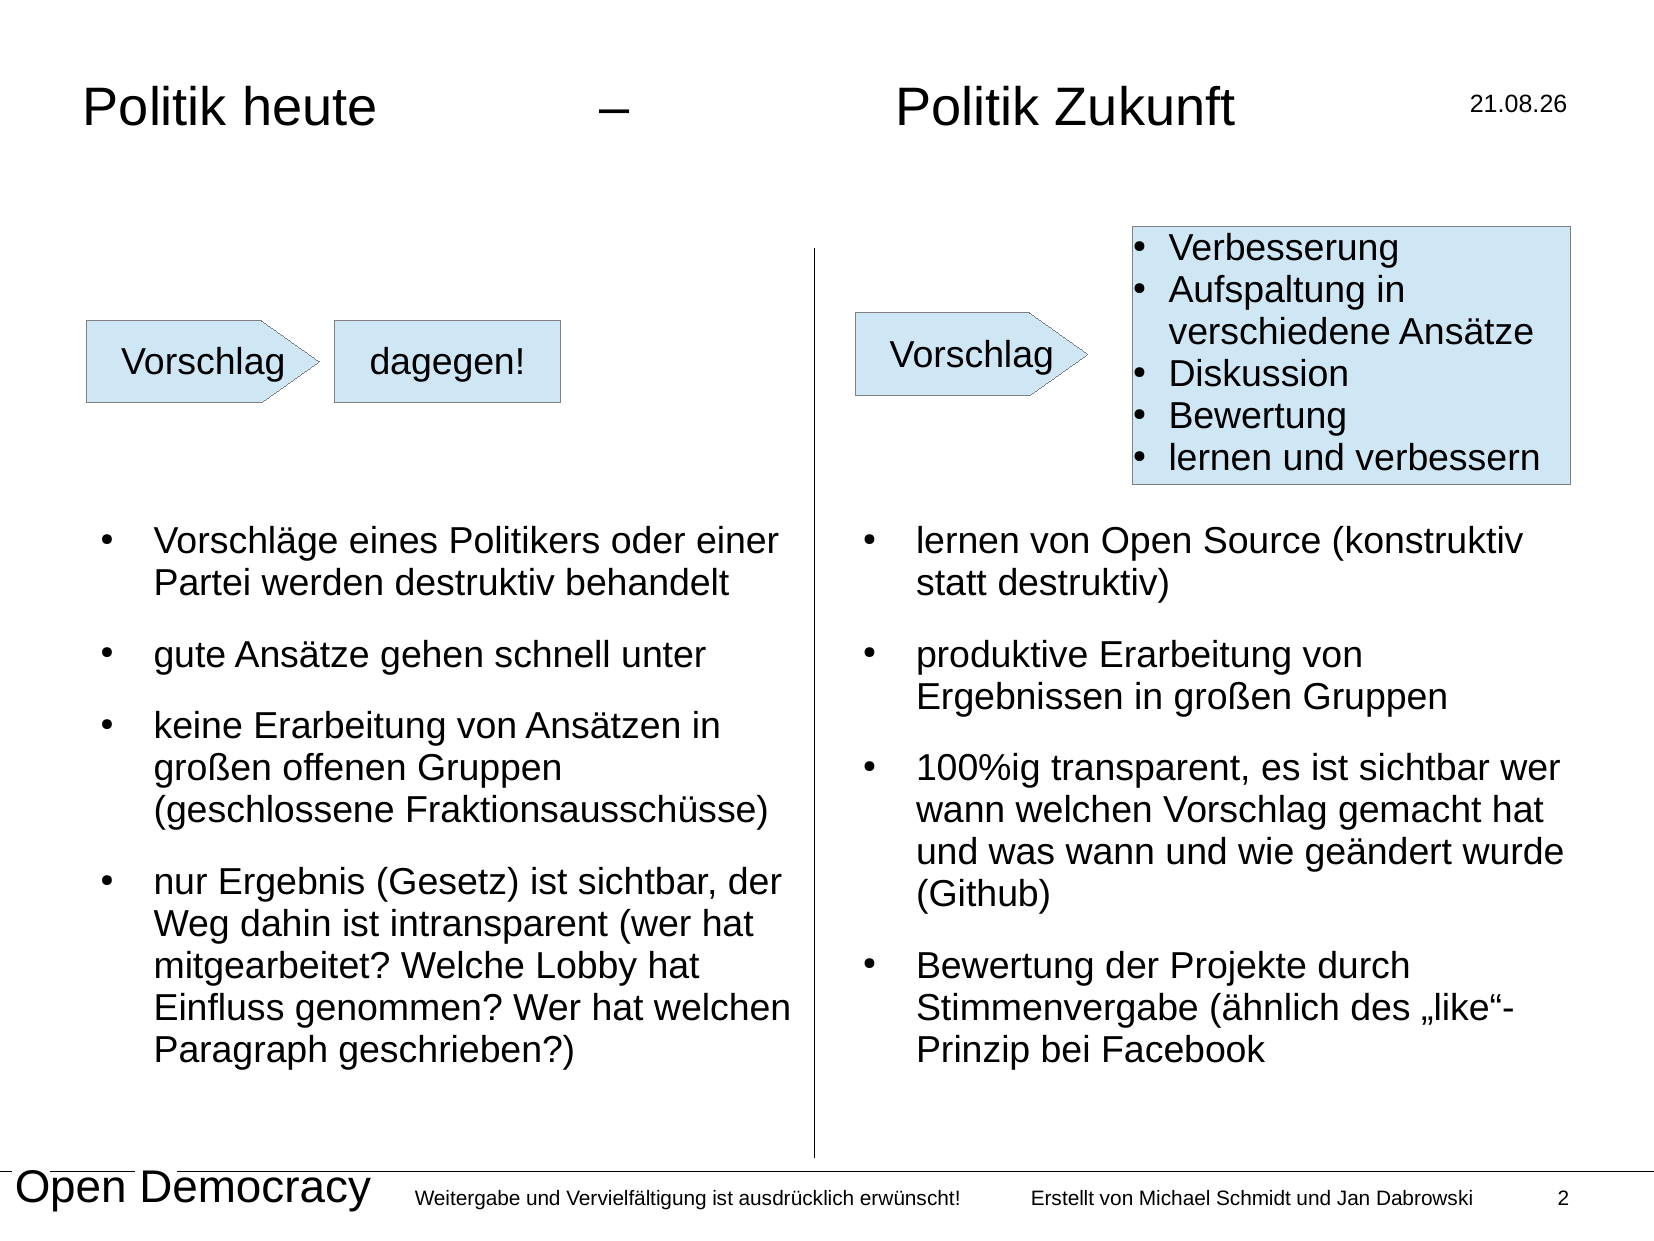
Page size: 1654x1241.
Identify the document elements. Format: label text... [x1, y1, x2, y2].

text_box dagegen! [334, 320, 561, 403]
text_box Vorschlag [86, 320, 320, 403]
title Politik heute – Politik Zukunft [82, 59, 1359, 155]
text_box Vorschlag [855, 312, 1088, 396]
text_box Verbesserung Aufspaltung in verschiedene Ansätze Diskussion Bewertung lernen und verbessern [1132, 226, 1571, 485]
list Vorschläge eines Politikers oder einer Partei werden destruktiv behandelt gute Ansätze gehen schnell unter keine Erarbeitung von Ansätzen in großen offenen Gruppen (geschlossene Fraktionsausschüsse) nur Ergebnis (Gesetz) ist sichtbar, der Weg dahin ist intransparent (wer hat mitgearbeitet? Welche Lobby hat Einfluss genommen? Wer hat welchen Paragraph geschrieben?) [82, 519, 809, 1192]
list lernen von Open Source (konstruktiv statt destruktiv) produktive Erarbeitung von Ergebnissen in großen Gruppen 100%ig transparent, es ist sichtbar wer wann welchen Vorschlag gemacht hat und was wann und wie geändert wurde (Github) Bewertung der Projekte durch Stimmenvergabe (ähnlich des „like“-Prinzip bei Facebook [845, 519, 1572, 1192]
